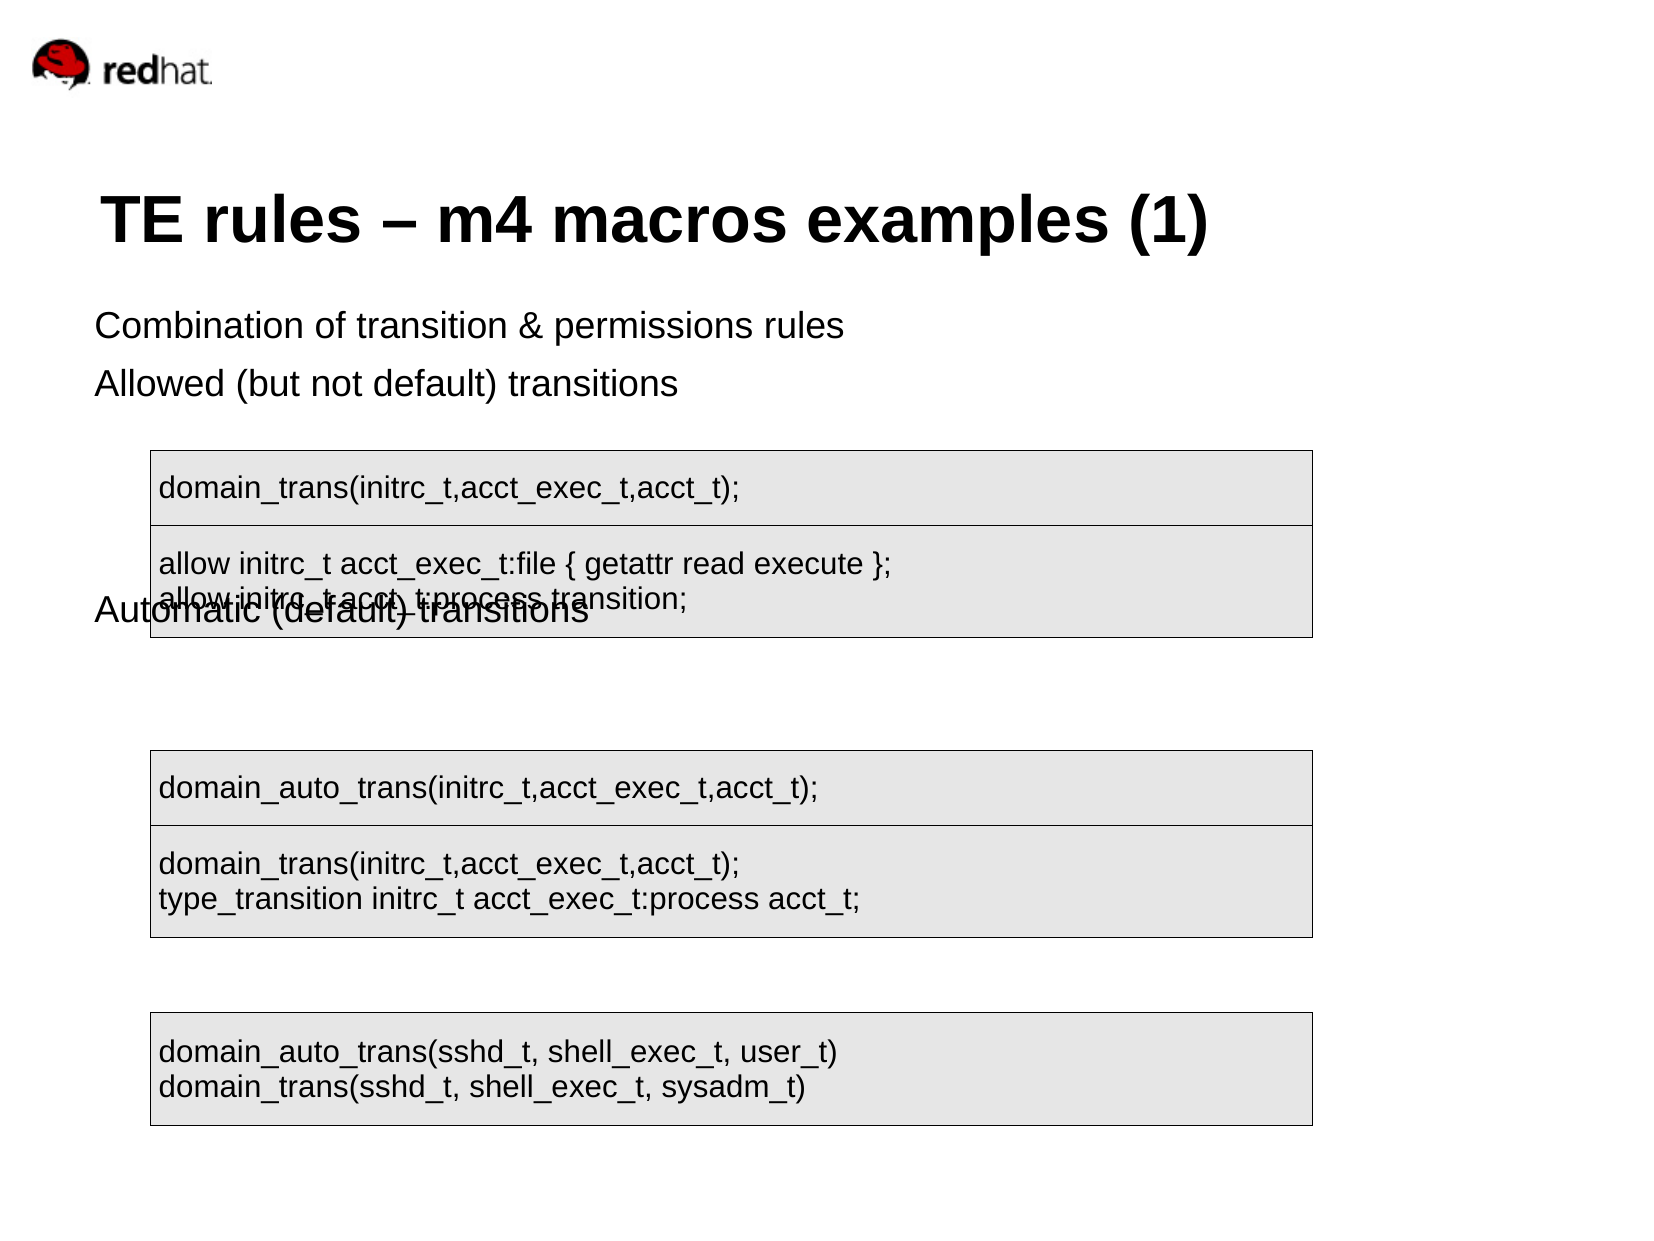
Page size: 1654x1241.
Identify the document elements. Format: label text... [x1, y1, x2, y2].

text_box domain_auto_trans(sshd_t, shell_exec_t, user_t) domain_trans(sshd_t, shell_exec_t, sysadm_t) [150, 1012, 1313, 1126]
list Combination of transition & permissions rules Allowed (but not default) transitions Automatic (default) transitions [94, 304, 1500, 1174]
title TE rules – m4 macros examples (1) [100, 164, 1506, 275]
picture [31, 37, 212, 98]
